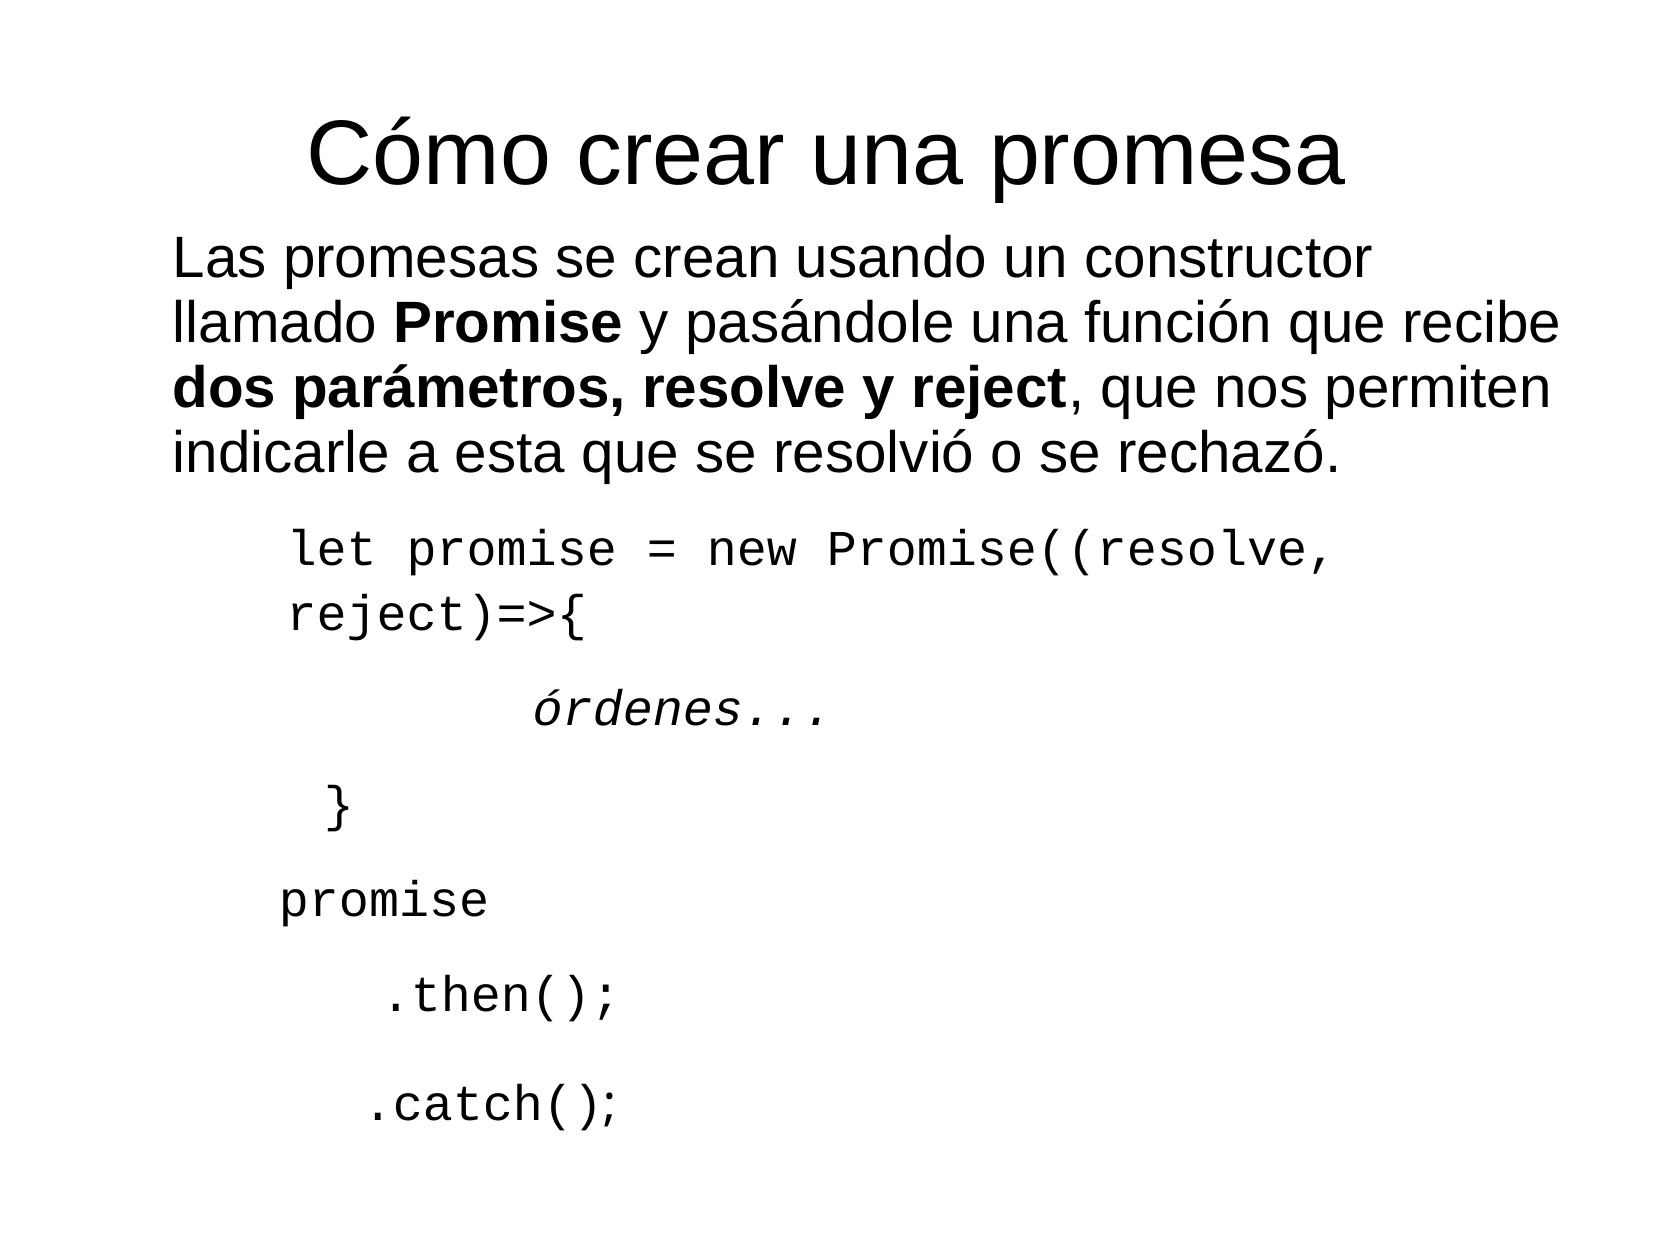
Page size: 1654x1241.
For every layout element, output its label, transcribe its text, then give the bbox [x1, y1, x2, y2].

title Cómo crear una promesa [82, 49, 1571, 257]
list Las promesas se crean usando un constructor llamado Promise y pasándole una función que recibe dos parámetros, resolve y reject, que nos permiten indicarle a esta que se resolvió o se rechazó. let promise = new Promise((resolve, reject)=>{ órdenes... } promise .then(); .catch(); [101, 225, 1591, 1122]
